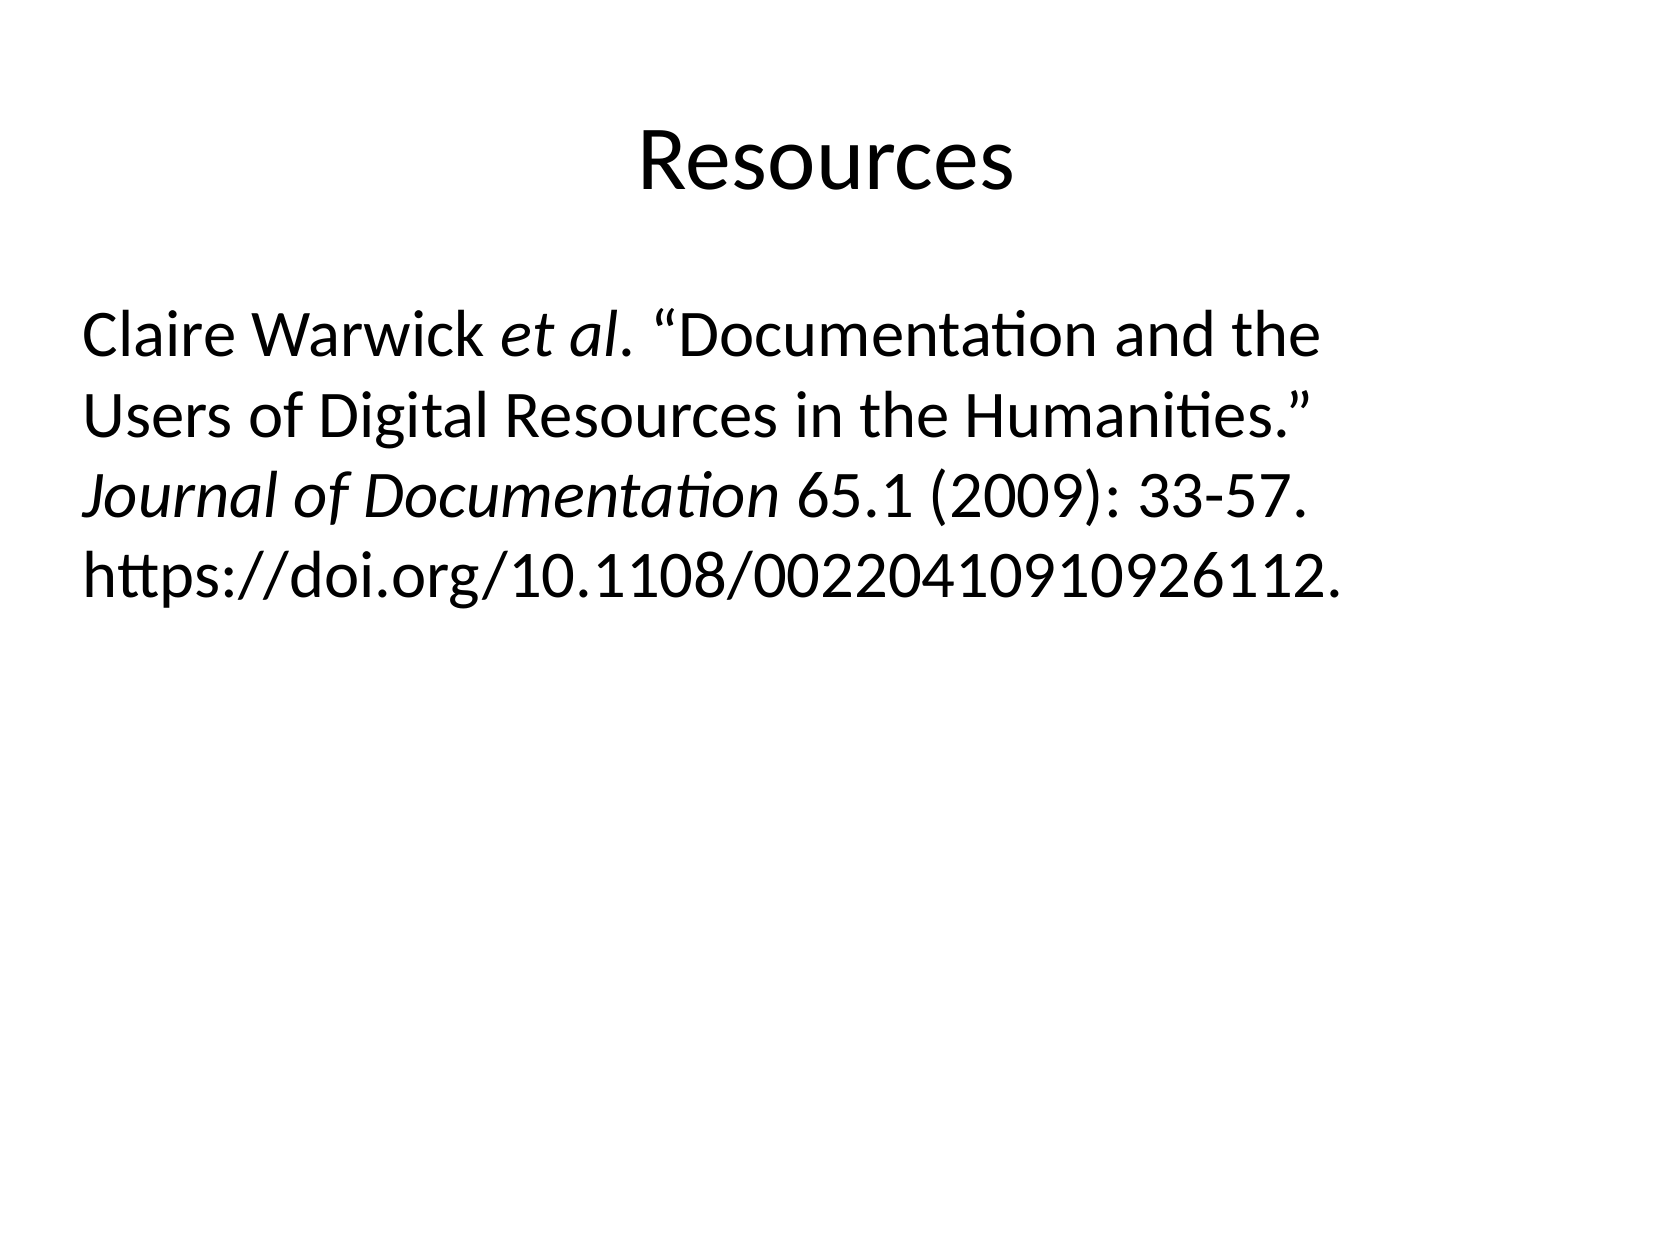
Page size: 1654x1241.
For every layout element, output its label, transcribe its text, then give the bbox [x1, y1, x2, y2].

list Claire Warwick et al. “Documentation and the Users of Digital Resources in the Humanities.” Journal of Documentation 65.1 (2009): 33-57. https://doi.org/10.1108/00220410910926112. [82, 290, 1363, 754]
title Resources [82, 49, 1571, 257]
